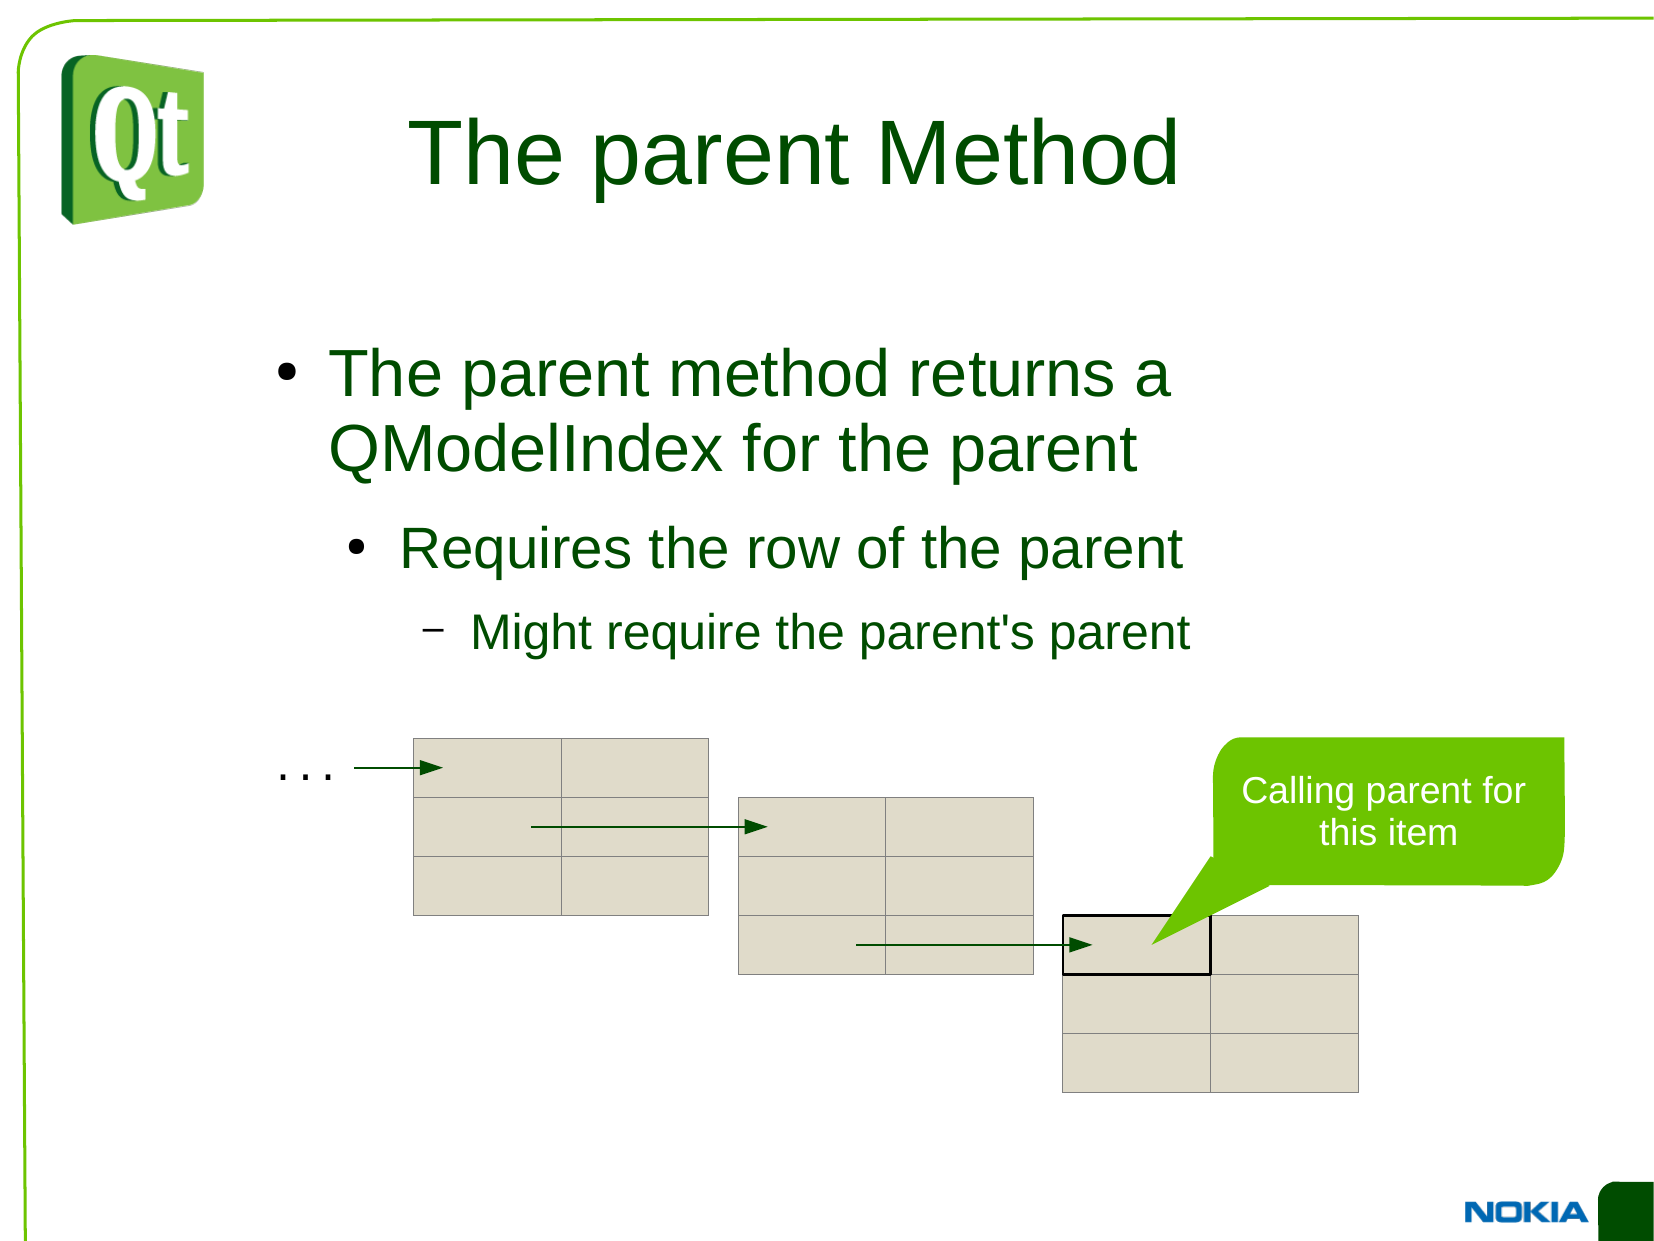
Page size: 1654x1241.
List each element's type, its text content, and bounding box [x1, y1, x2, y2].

picture [61, 55, 204, 225]
list The parent method returns a QModelIndex for the parent Requires the row of the parent Might require the parent's parent [257, 336, 1577, 1141]
text_box Calling parent for this item [1212, 737, 1565, 886]
text_box [738, 797, 1034, 975]
text_box [413, 738, 709, 916]
text_box ... [257, 738, 355, 797]
title The parent Method [257, 56, 1333, 250]
text_box [1062, 856, 1359, 1093]
picture [1465, 1201, 1589, 1223]
